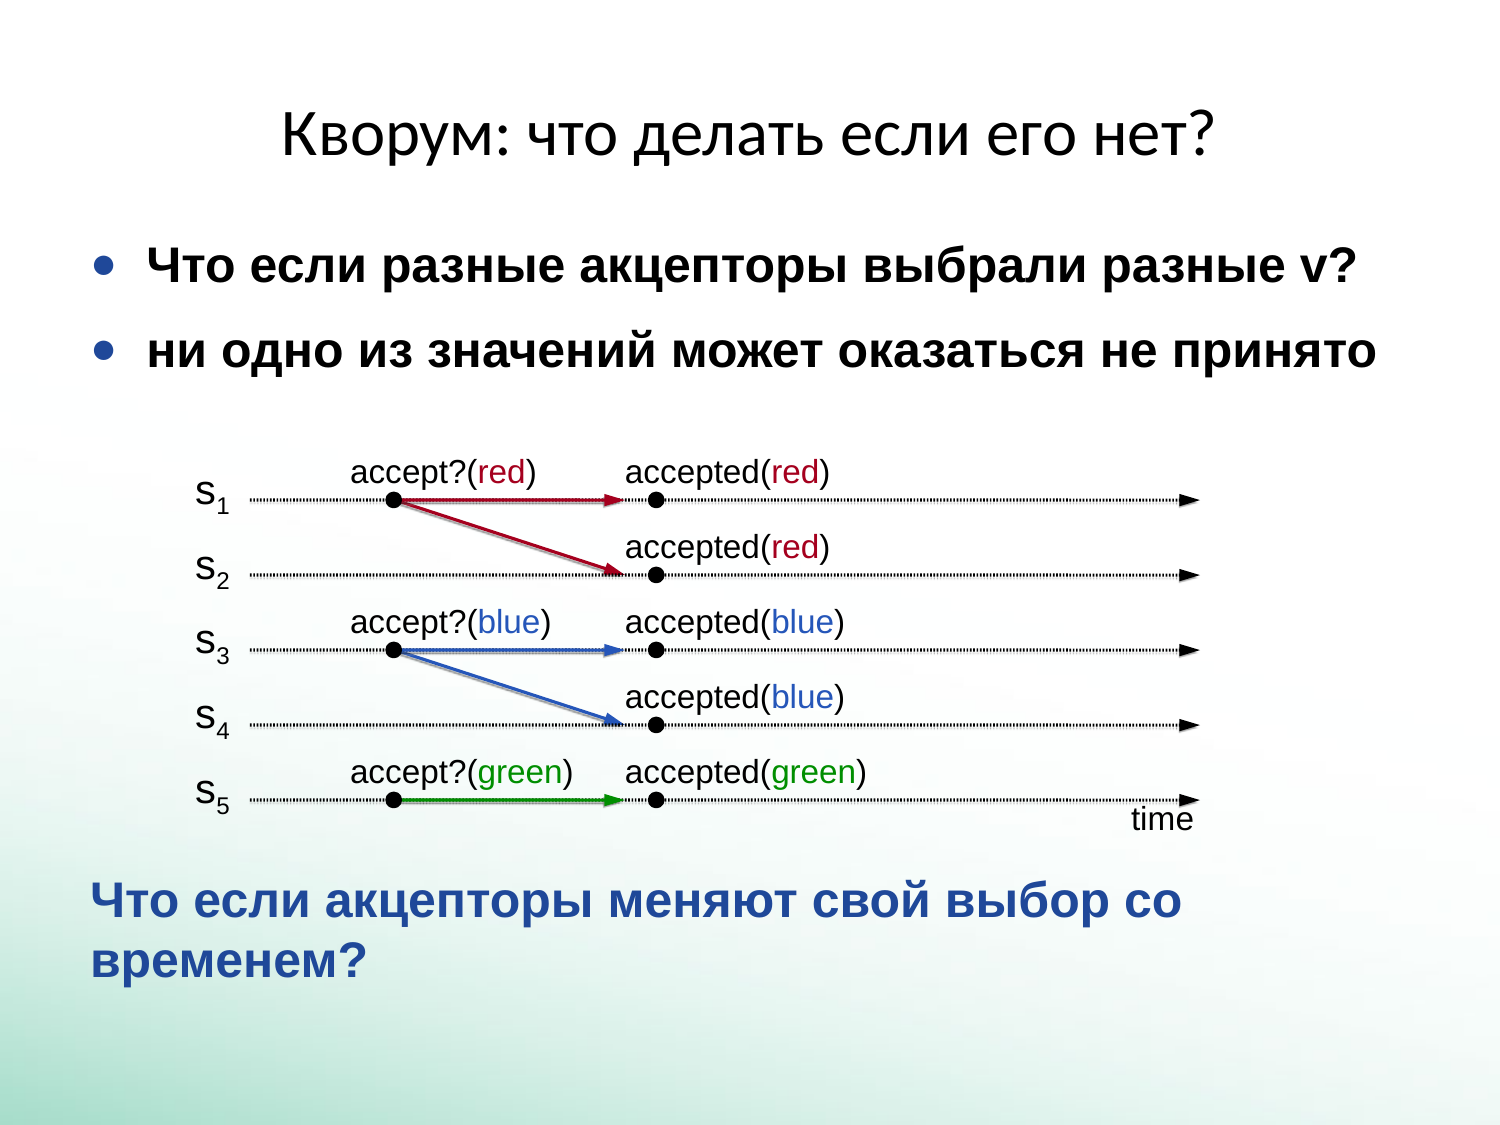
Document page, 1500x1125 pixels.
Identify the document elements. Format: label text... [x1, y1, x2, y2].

picture [0, 0, 1500, 1125]
text_box s2 [174, 537, 250, 595]
title Кворум: что делать если его нет? [75, 45, 1426, 233]
text_box s1 [174, 462, 250, 520]
text_box s3 [174, 611, 250, 669]
text_box accept?(blue) [349, 599, 588, 640]
text_box [387, 493, 400, 507]
text_box [649, 568, 663, 582]
text_box [649, 793, 663, 807]
text_box accept?(green) [349, 749, 575, 790]
text_box accept?(red) [350, 449, 538, 490]
text_box accepted(red) [624, 449, 888, 490]
text_box [649, 643, 663, 657]
text_box [387, 643, 400, 657]
text_box accepted(blue) [624, 599, 913, 640]
text_box accepted(red) [624, 524, 888, 565]
text_box [649, 493, 663, 507]
text_box time [1112, 797, 1213, 838]
text_box [649, 718, 663, 732]
text_box accepted(blue) [624, 674, 913, 715]
text_box s5 [174, 761, 250, 819]
list Что если разные акцепторы выбрали разные v? ни одно из значений может оказаться не принято Что если акцепторы меняют свой выбор со временем? [75, 233, 1425, 425]
text_box [387, 793, 400, 807]
text_box accepted(green) [624, 749, 925, 790]
text_box s4 [174, 686, 250, 744]
